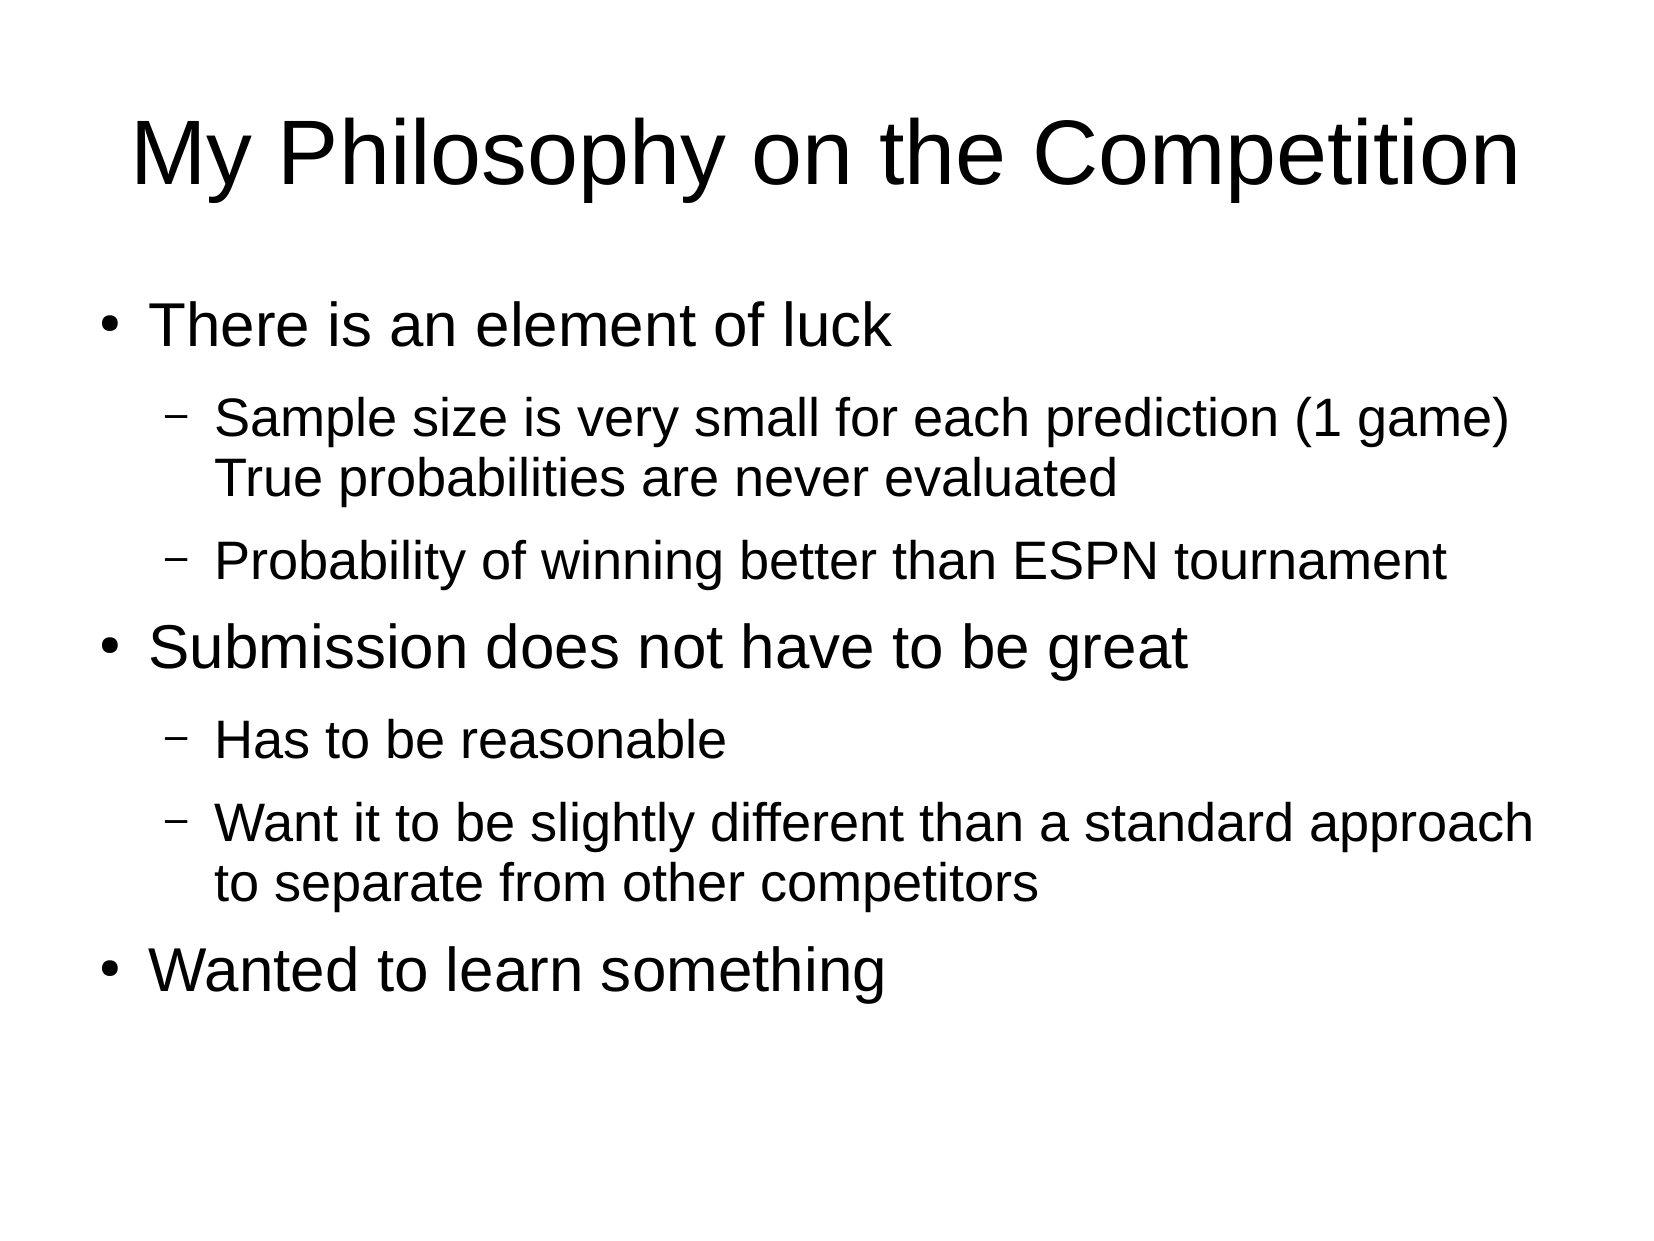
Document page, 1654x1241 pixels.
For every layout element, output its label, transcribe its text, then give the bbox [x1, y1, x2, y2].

list There is an element of luck Sample size is very small for each prediction (1 game) True probabilities are never evaluated Probability of winning better than ESPN tournament Submission does not have to be great Has to be reasonable Want it to be slightly different than a standard approach to separate from other competitors Wanted to learn something [82, 290, 1561, 1010]
title My Philosophy on the Competition [82, 49, 1571, 257]
